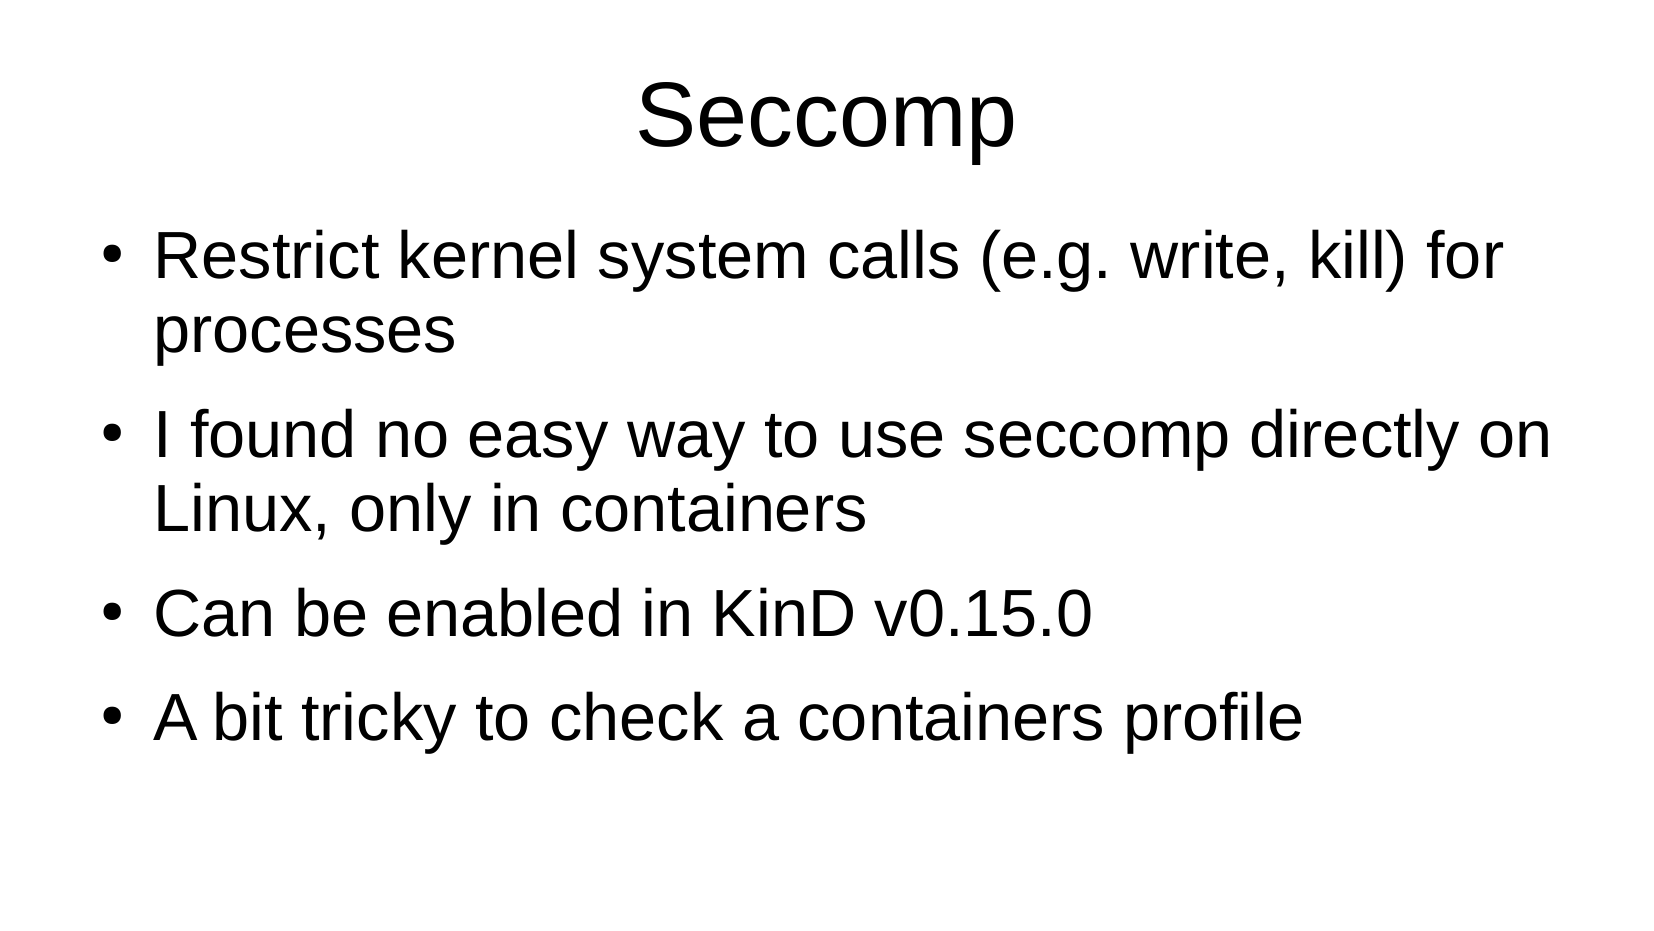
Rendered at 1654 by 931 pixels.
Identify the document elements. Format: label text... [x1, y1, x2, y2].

title Seccomp [82, 37, 1571, 193]
list Restrict kernel system calls (e.g. write, kill) for processes I found no easy way to use seccomp directly on Linux, only in containers Can be enabled in KinD v0.15.0 A bit tricky to check a containers profile [82, 217, 1571, 758]
